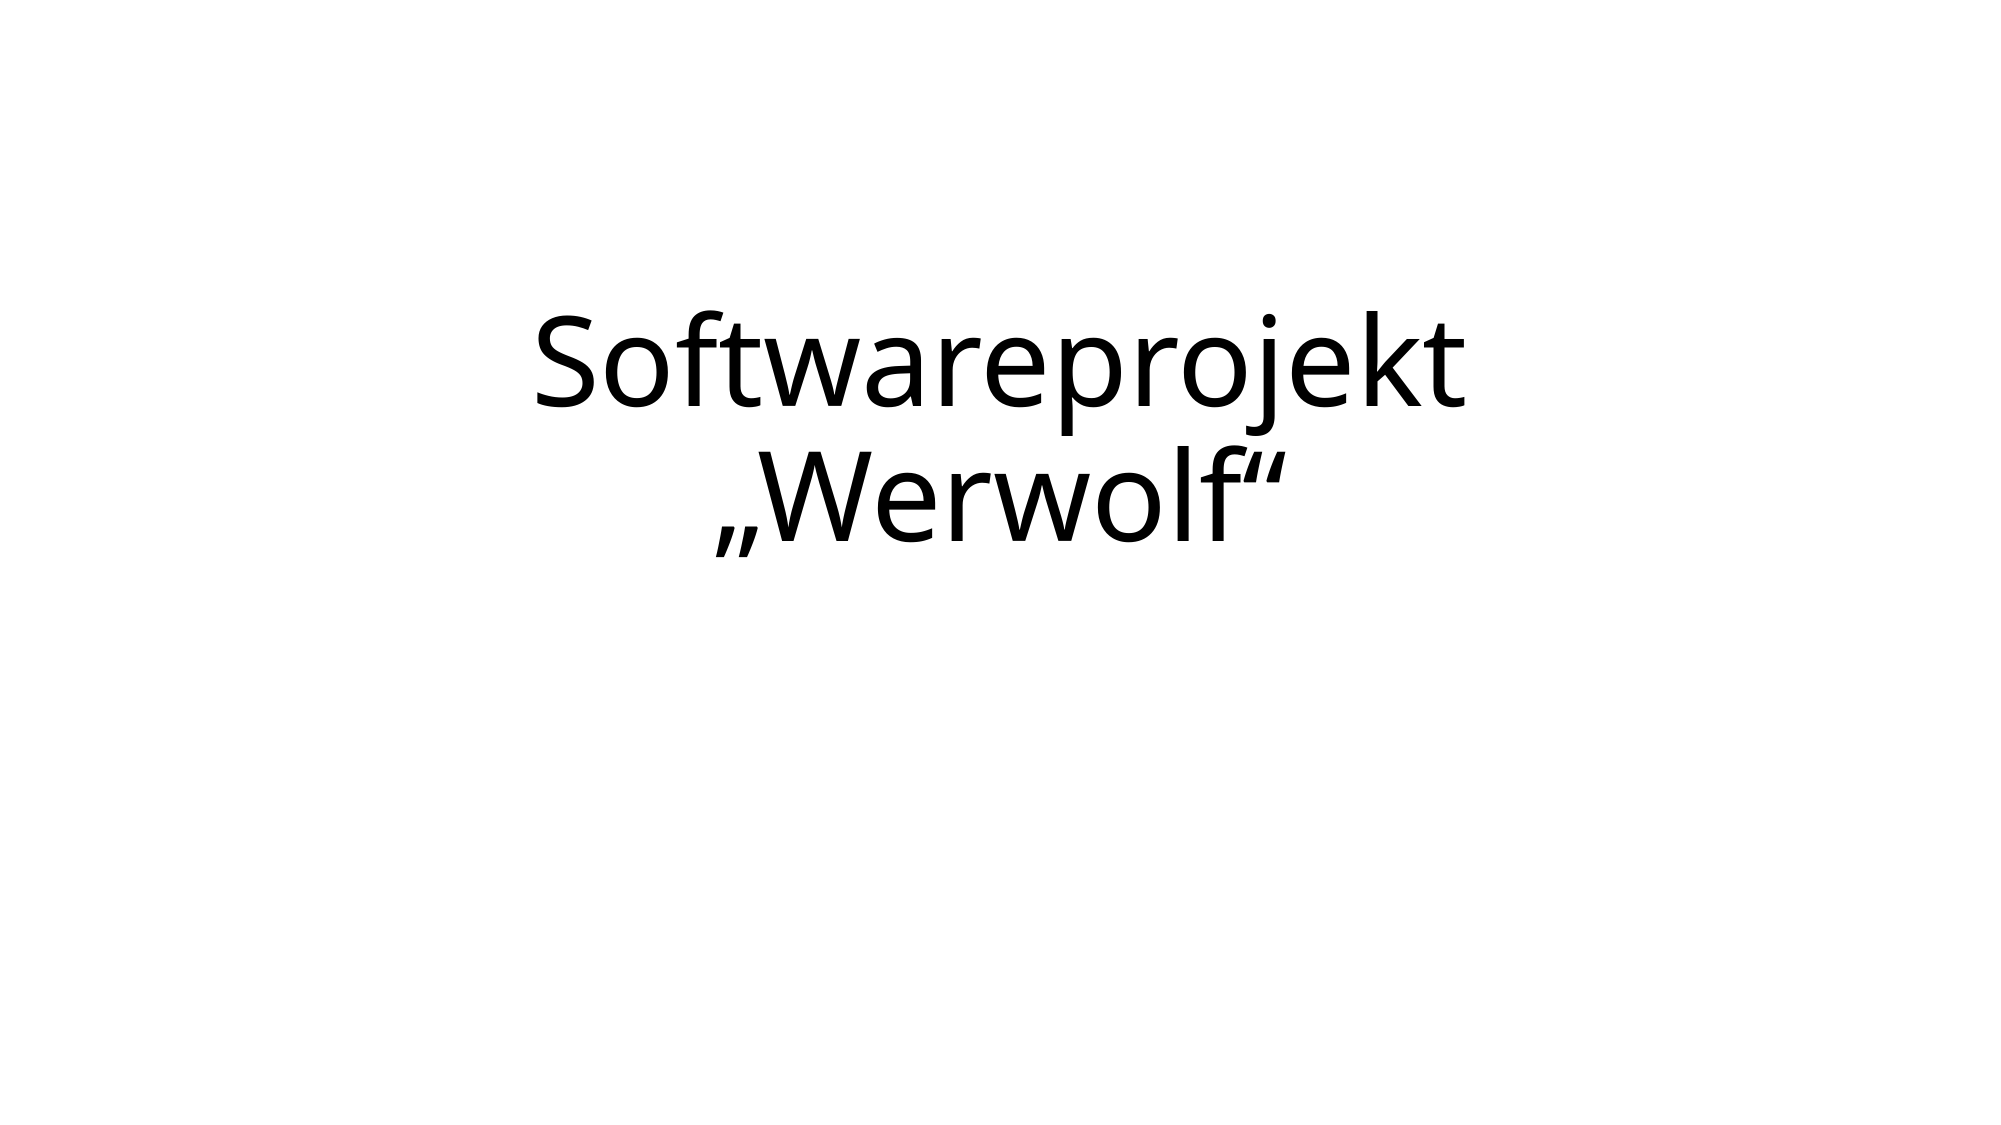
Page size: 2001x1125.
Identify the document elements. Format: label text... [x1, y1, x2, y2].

title Softwareprojekt „Werwolf“ [249, 184, 1750, 576]
